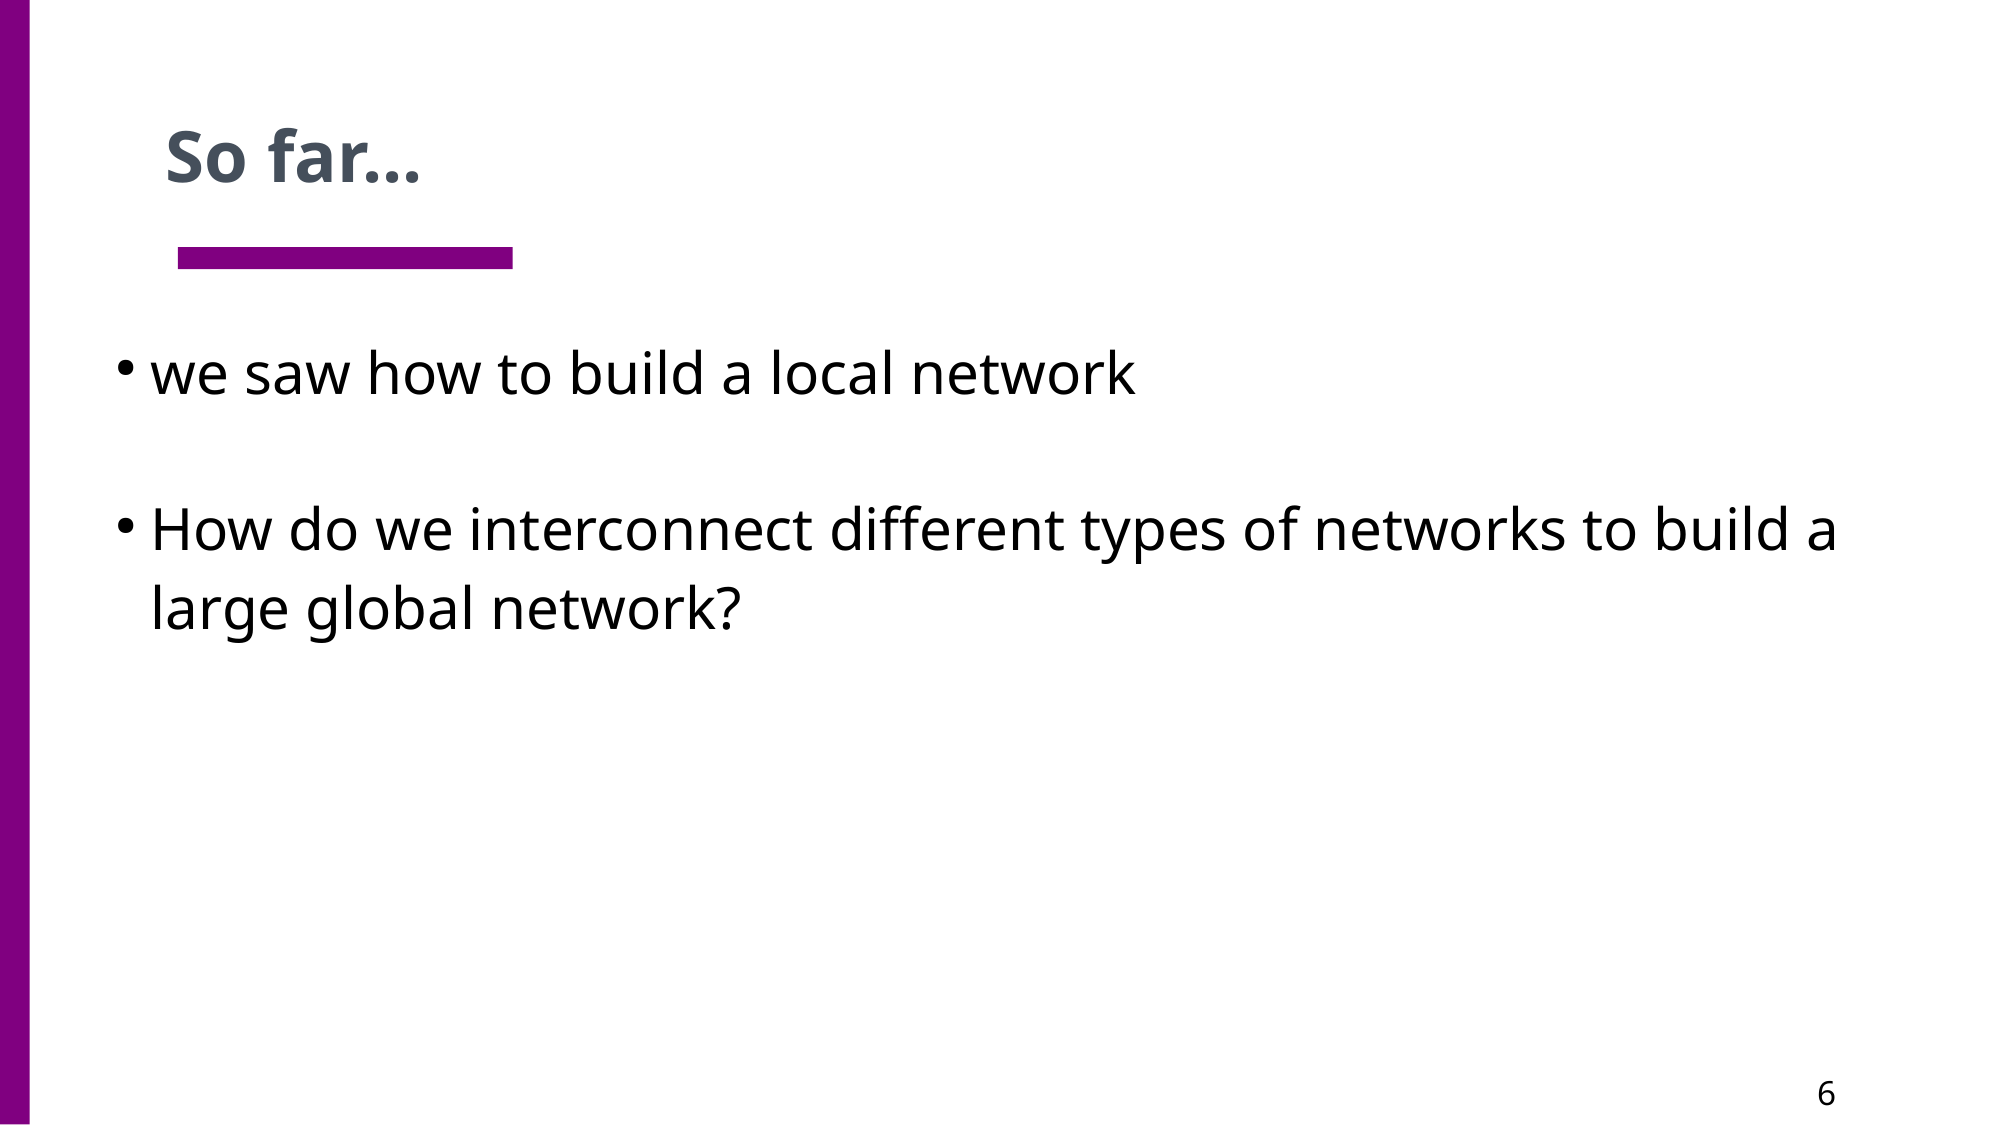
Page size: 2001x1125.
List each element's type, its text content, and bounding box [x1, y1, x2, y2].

text_box we saw how to build a local network How do we interconnect different types of networks to build a large global network? [100, 329, 2000, 756]
text_box So far... [151, 0, 1849, 212]
